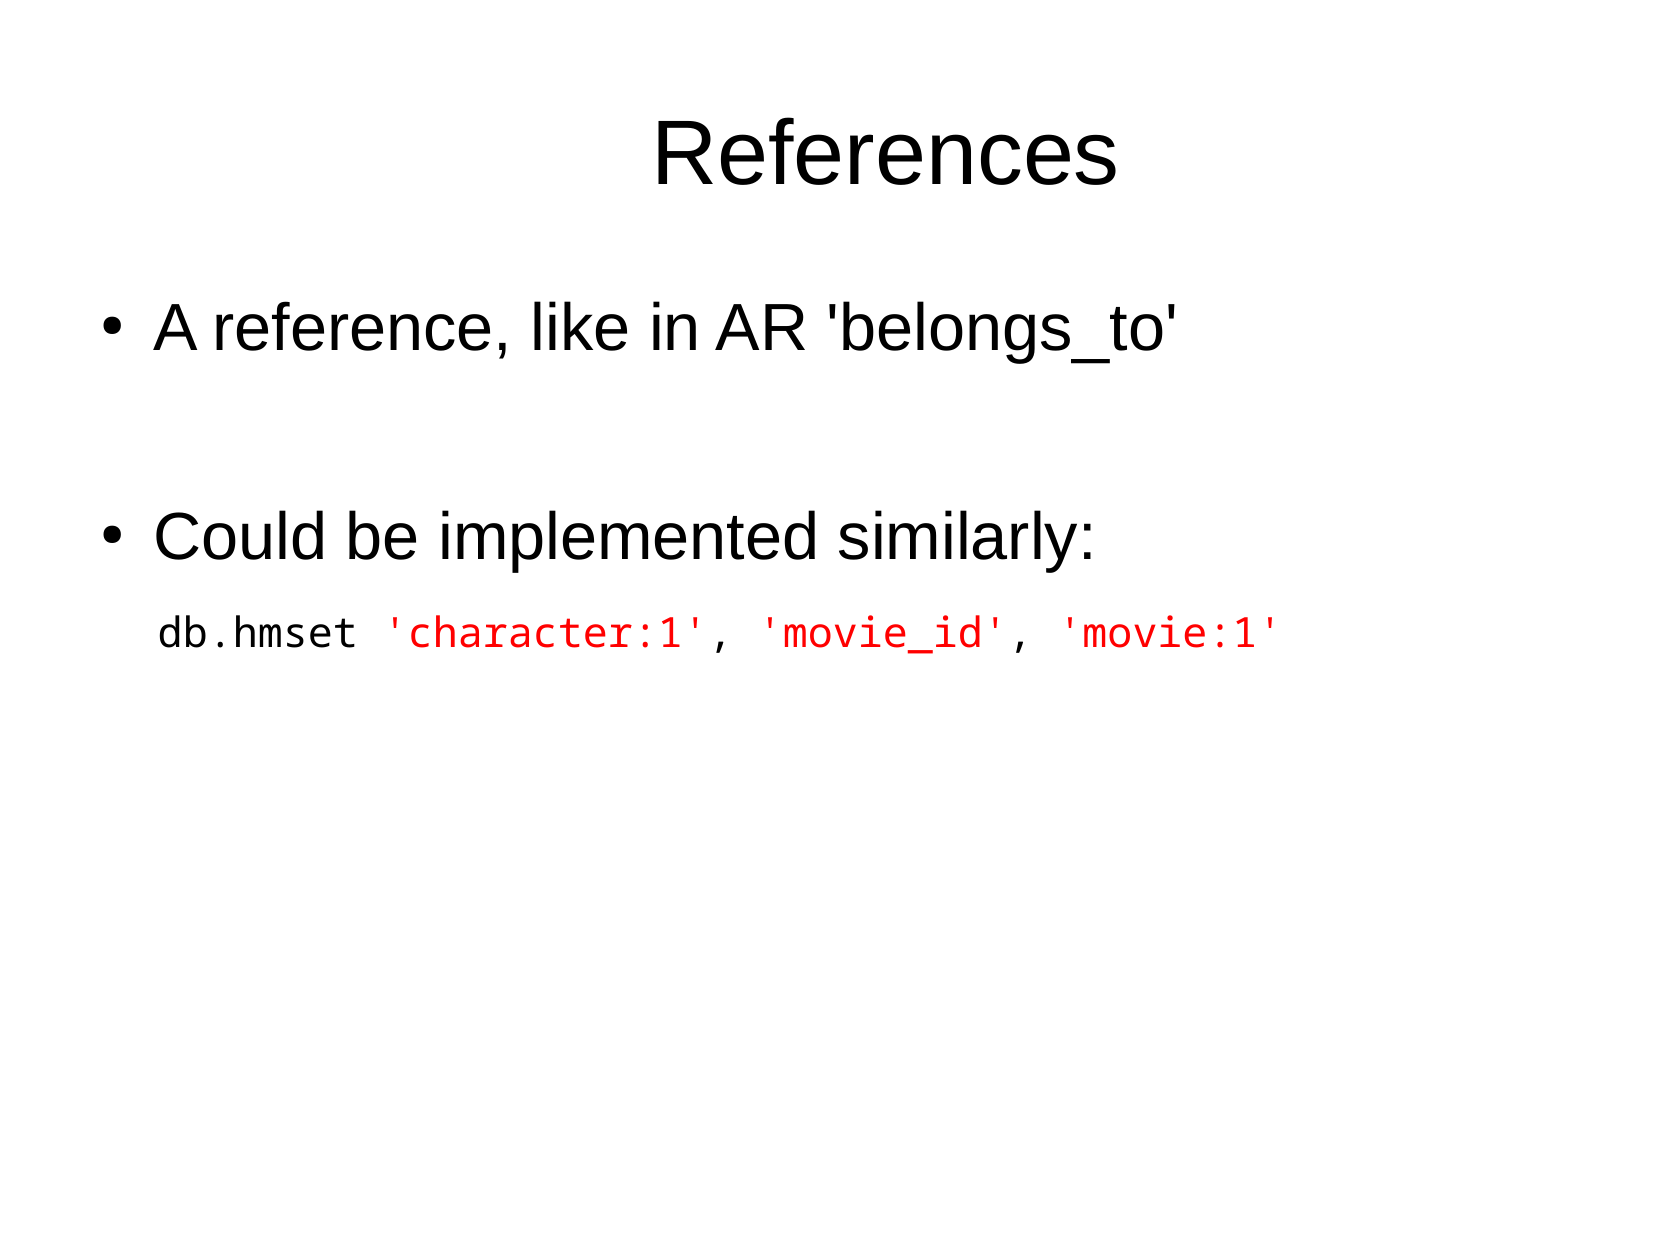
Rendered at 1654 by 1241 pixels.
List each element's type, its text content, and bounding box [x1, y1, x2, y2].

title References [82, 49, 1571, 257]
list A reference, like in AR 'belongs_to' Could be implemented similarly: db.hmset 'character:1', 'movie_id', 'movie:1' [82, 290, 1571, 1109]
